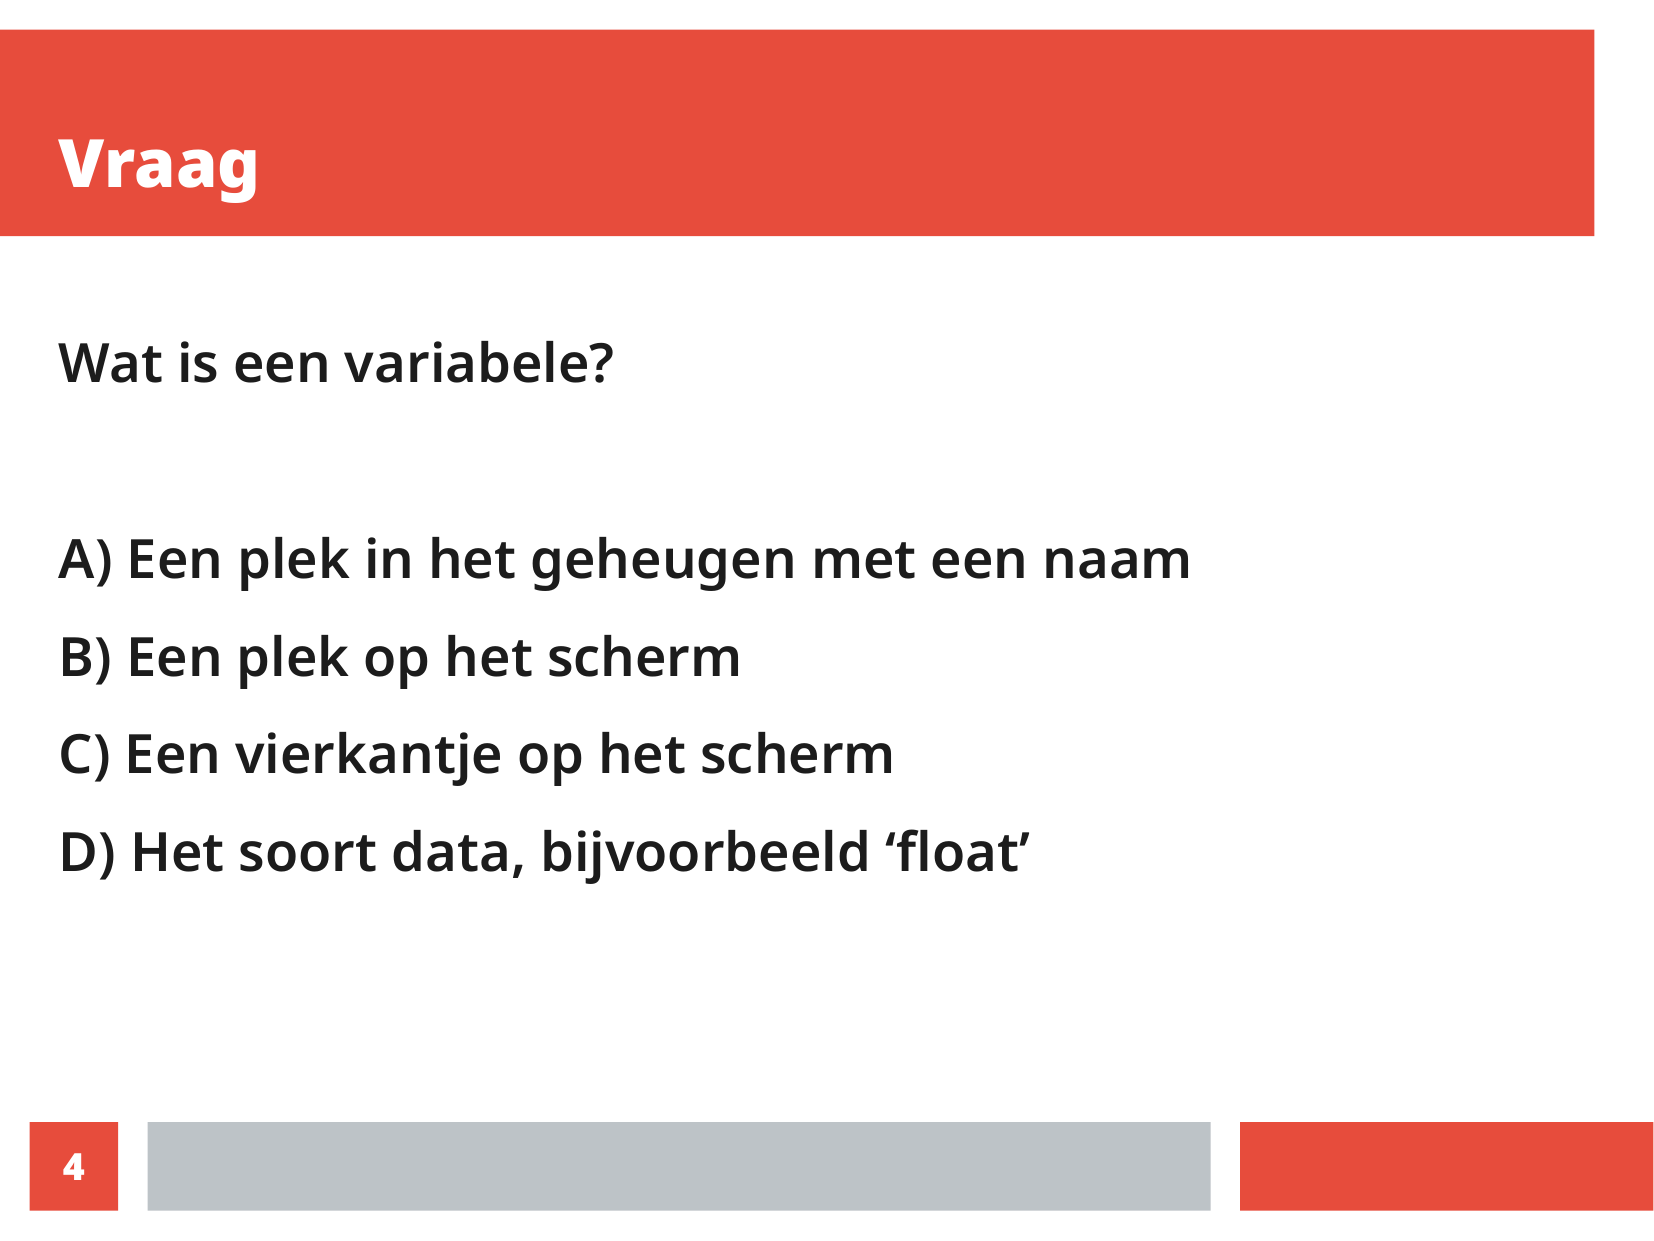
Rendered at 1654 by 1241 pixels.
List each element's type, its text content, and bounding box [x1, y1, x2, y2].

list Wat is een variabele? A) Een plek in het geheugen met een naam B) Een plek op het scherm C) Een vierkantje op het scherm D) Het soort data, bijvoorbeeld ‘float’ [59, 324, 1565, 1093]
title Vraag [59, 59, 1595, 207]
